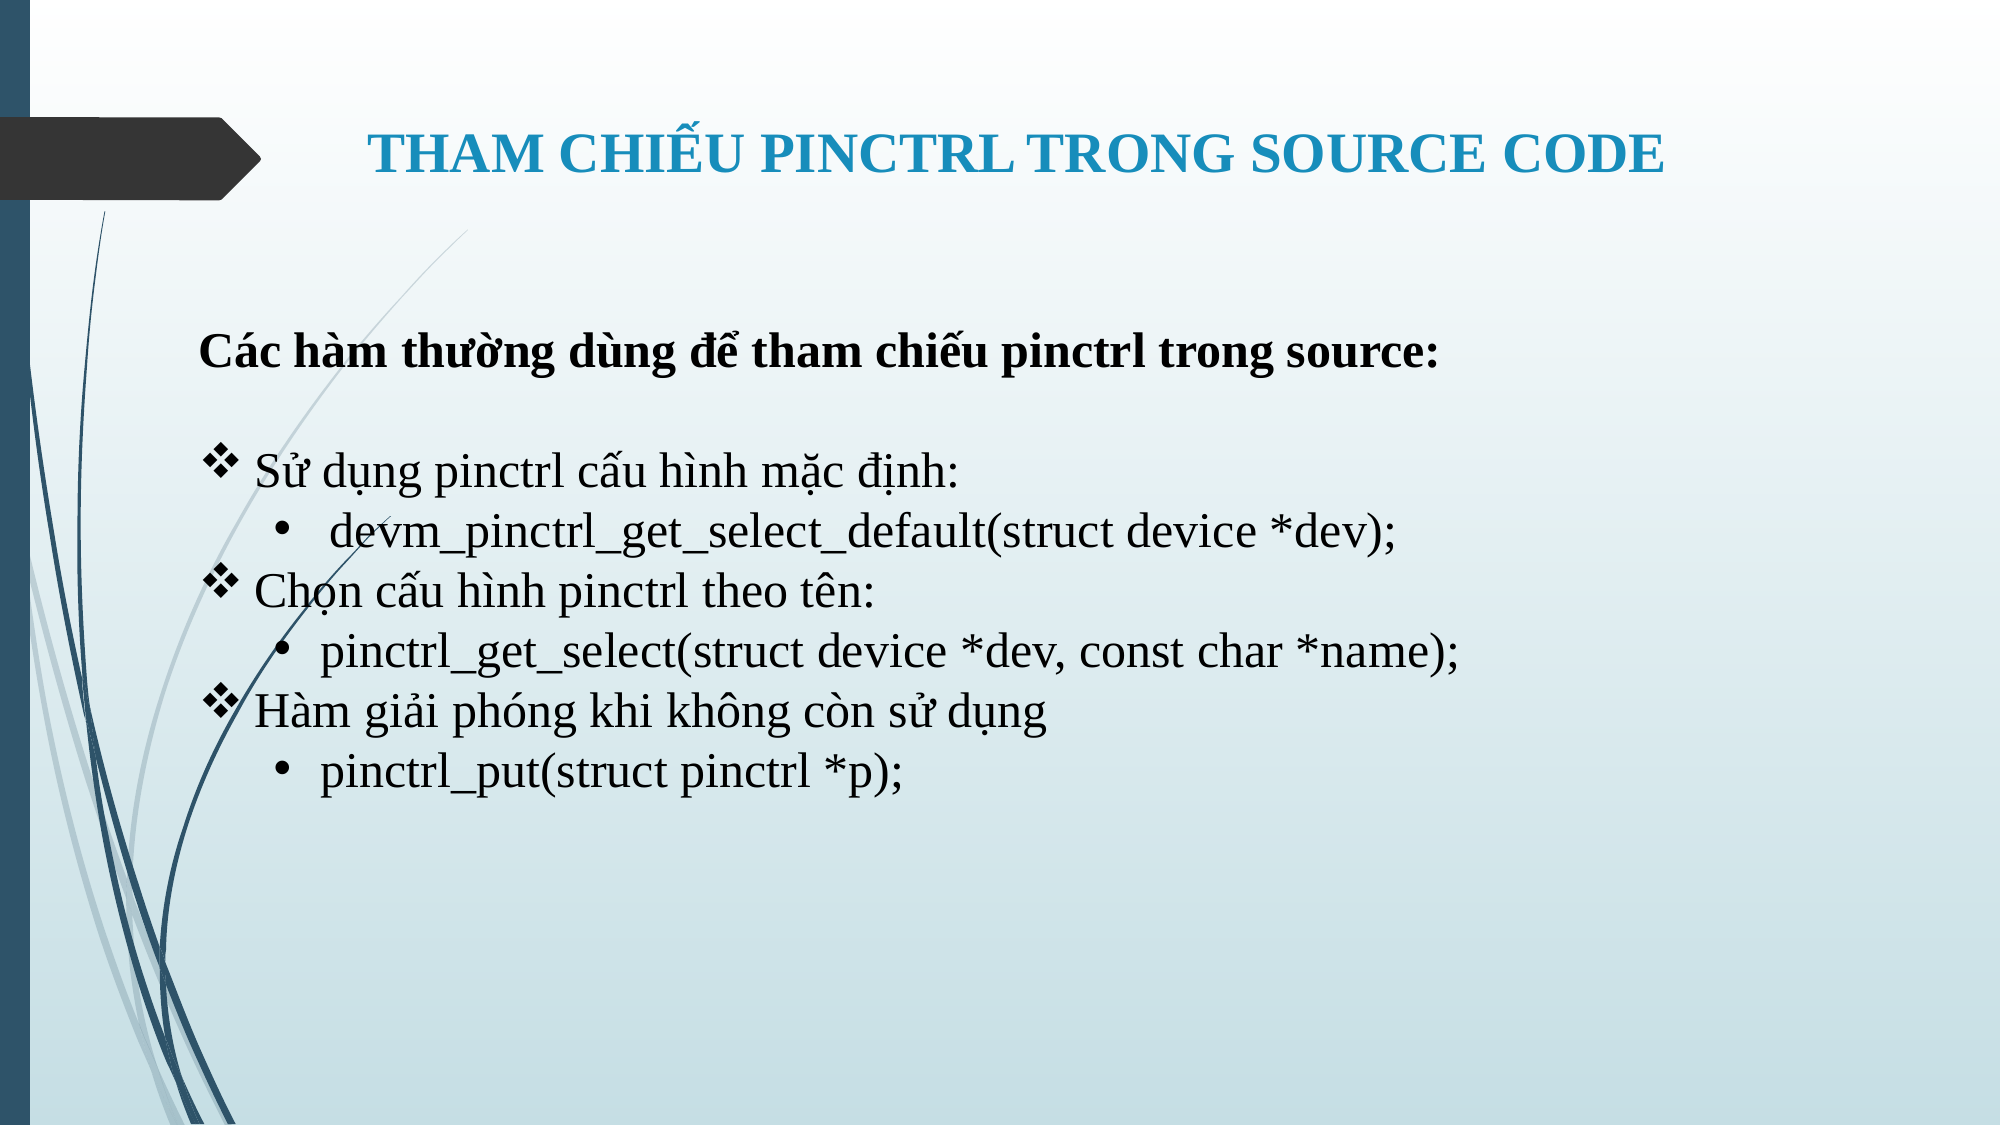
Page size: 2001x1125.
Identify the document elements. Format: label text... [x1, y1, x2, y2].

text_box Các hàm thường dùng để tham chiếu pinctrl trong source: Sử dụng pinctrl cấu hình mặc định: devm_pinctrl_get_select_default(struct device *dev); Chọn cấu hình pinctrl theo tên: pinctrl_get_select(struct device *dev, const char *name); Hàm giải phóng khi không còn sử dụng pinctrl_put(struct pinctrl *p); [183, 309, 1890, 805]
title THAM CHIẾU PINCTRL TRONG SOURCE CODE [352, 108, 1926, 228]
